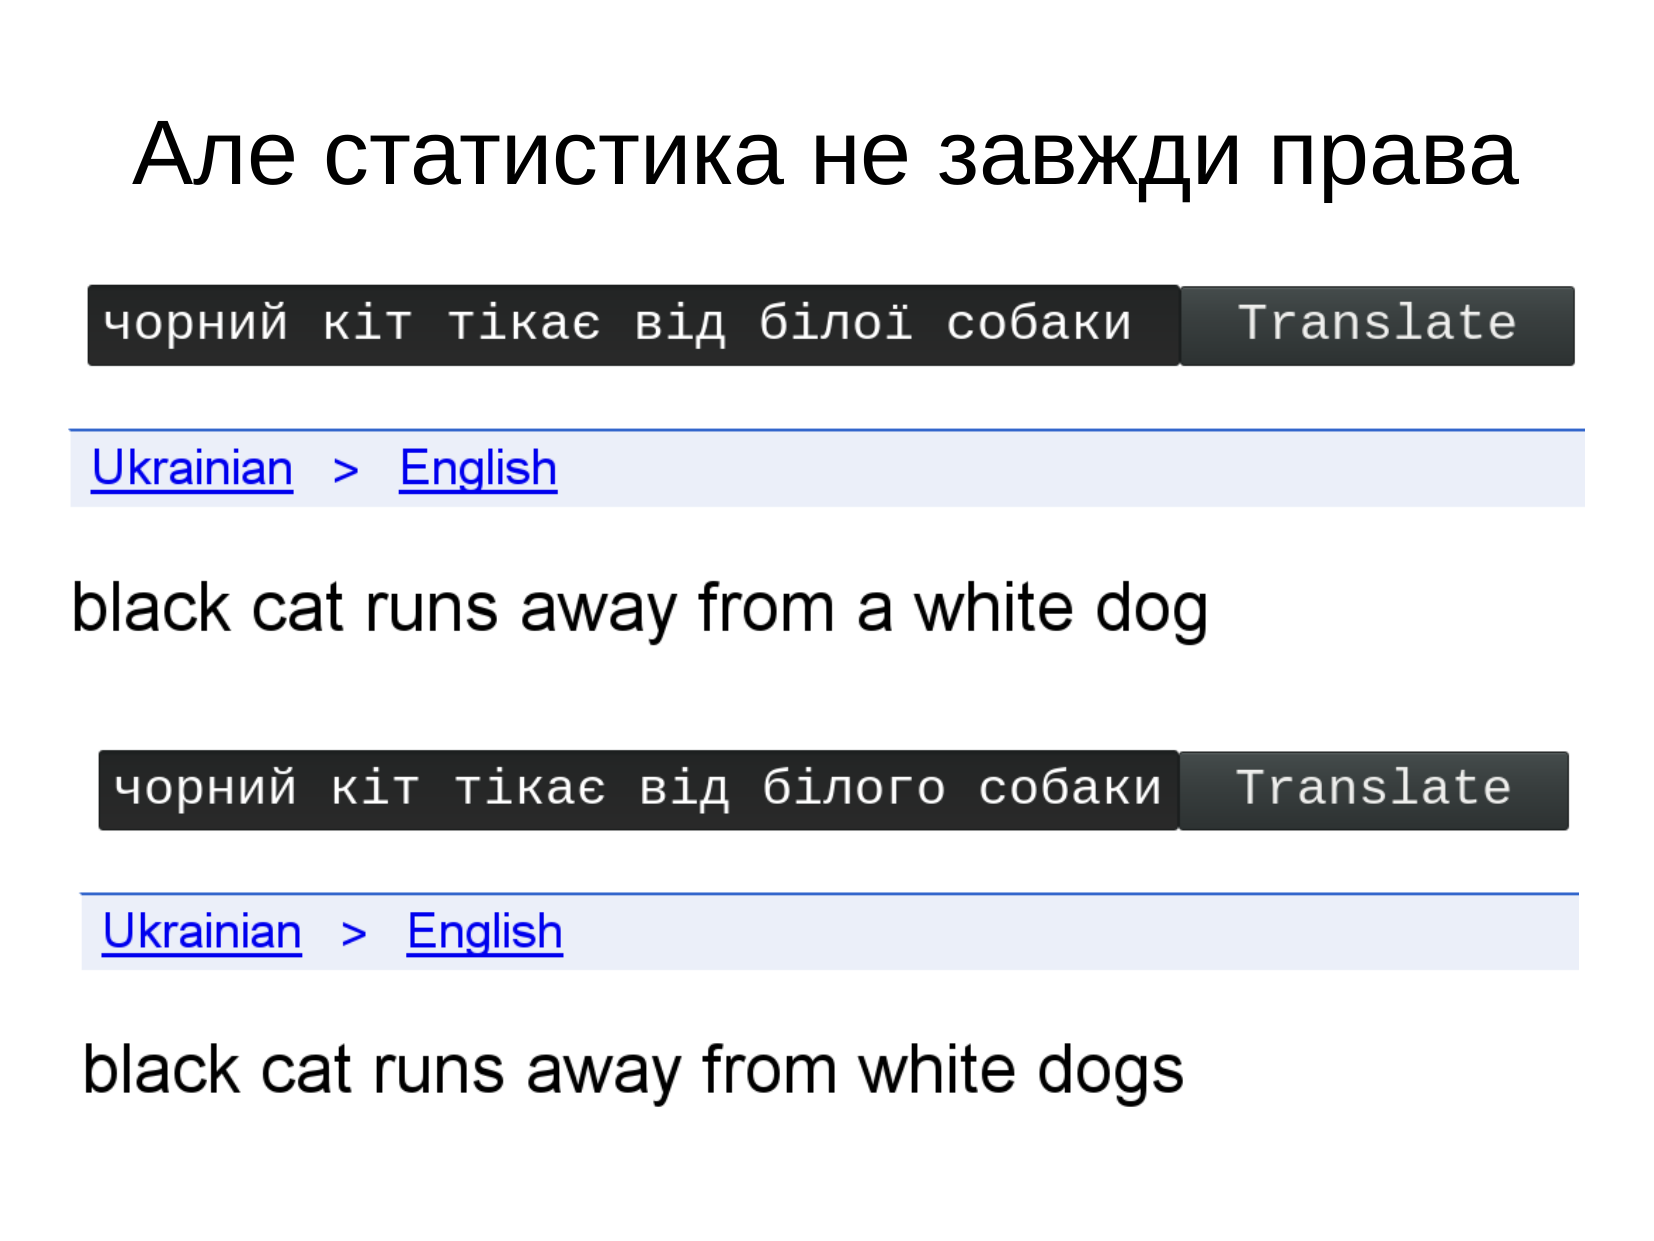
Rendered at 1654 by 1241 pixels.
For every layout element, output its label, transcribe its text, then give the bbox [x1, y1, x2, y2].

picture [68, 275, 1585, 651]
picture [75, 739, 1579, 1114]
title Але статистика не завжди права [82, 49, 1571, 257]
